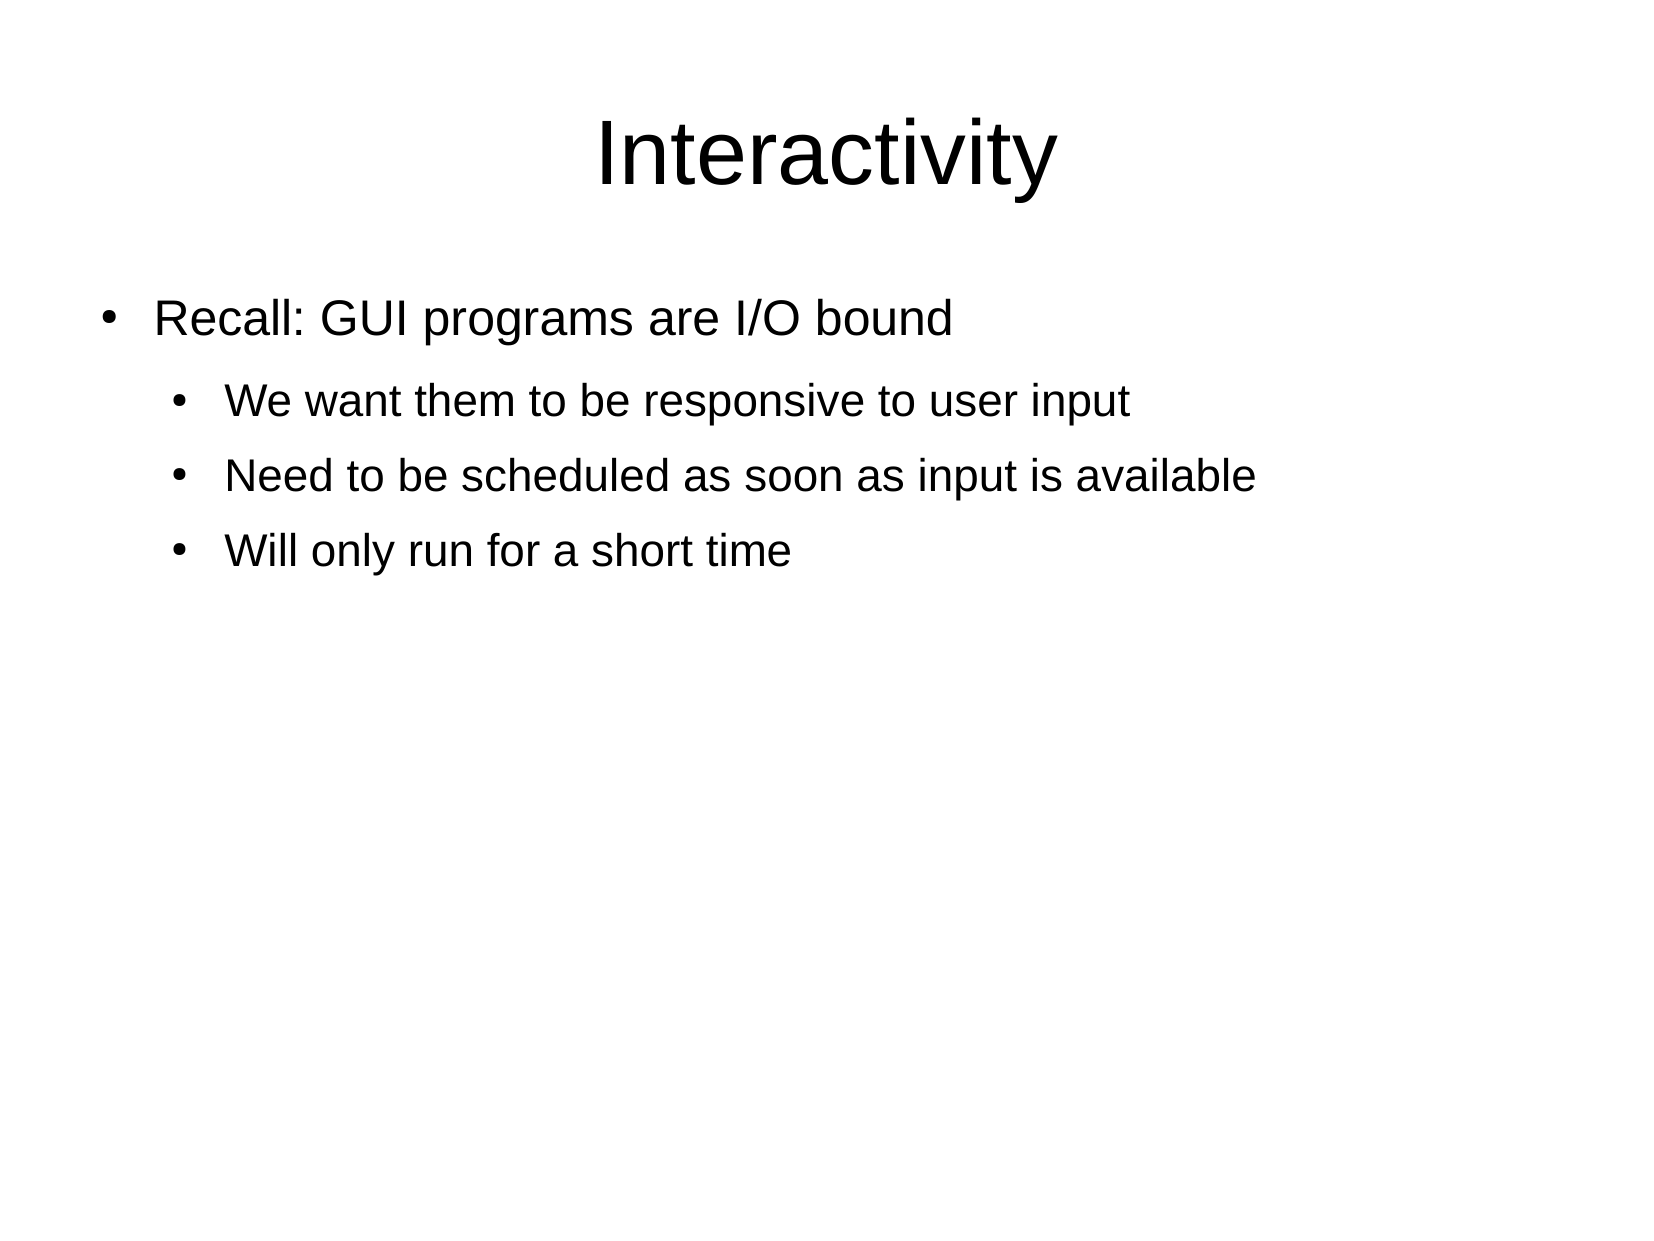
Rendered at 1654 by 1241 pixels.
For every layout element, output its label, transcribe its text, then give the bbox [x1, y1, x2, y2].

list Recall: GUI programs are I/O bound We want them to be responsive to user input Need to be scheduled as soon as input is available Will only run for a short time [82, 290, 1571, 1010]
title Interactivity [82, 49, 1571, 257]
